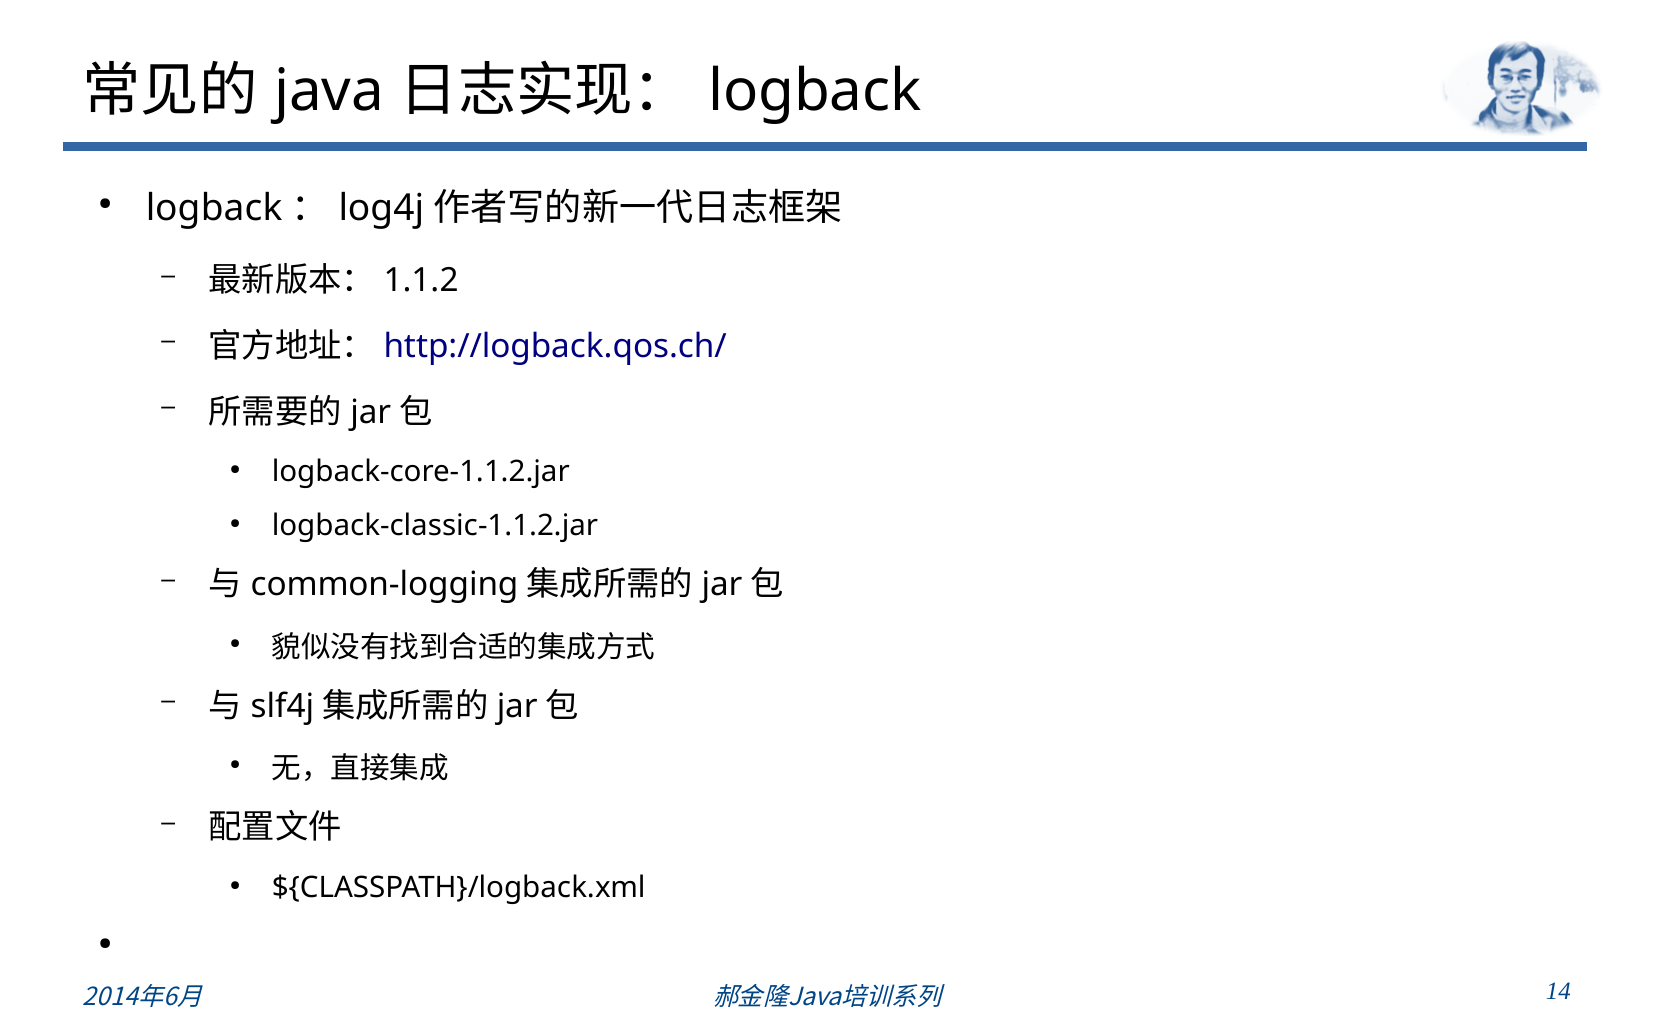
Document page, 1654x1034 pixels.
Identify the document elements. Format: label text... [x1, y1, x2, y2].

title 常见的java日志实现：logback [82, 41, 1571, 130]
list logback：log4j作者写的新一代日志框架 最新版本：1.1.2 官方地址：http://logback.qos.ch/ 所需要的jar包 logback-core-1.1.2.jar logback-classic-1.1.2.jar 与common-logging集成所需的jar包 貌似没有找到合适的集成方式 与slf4j集成所需的jar包 无，直接集成 配置文件 ${CLASSPATH}/logback.xml [82, 177, 1571, 910]
picture [1440, 41, 1604, 136]
